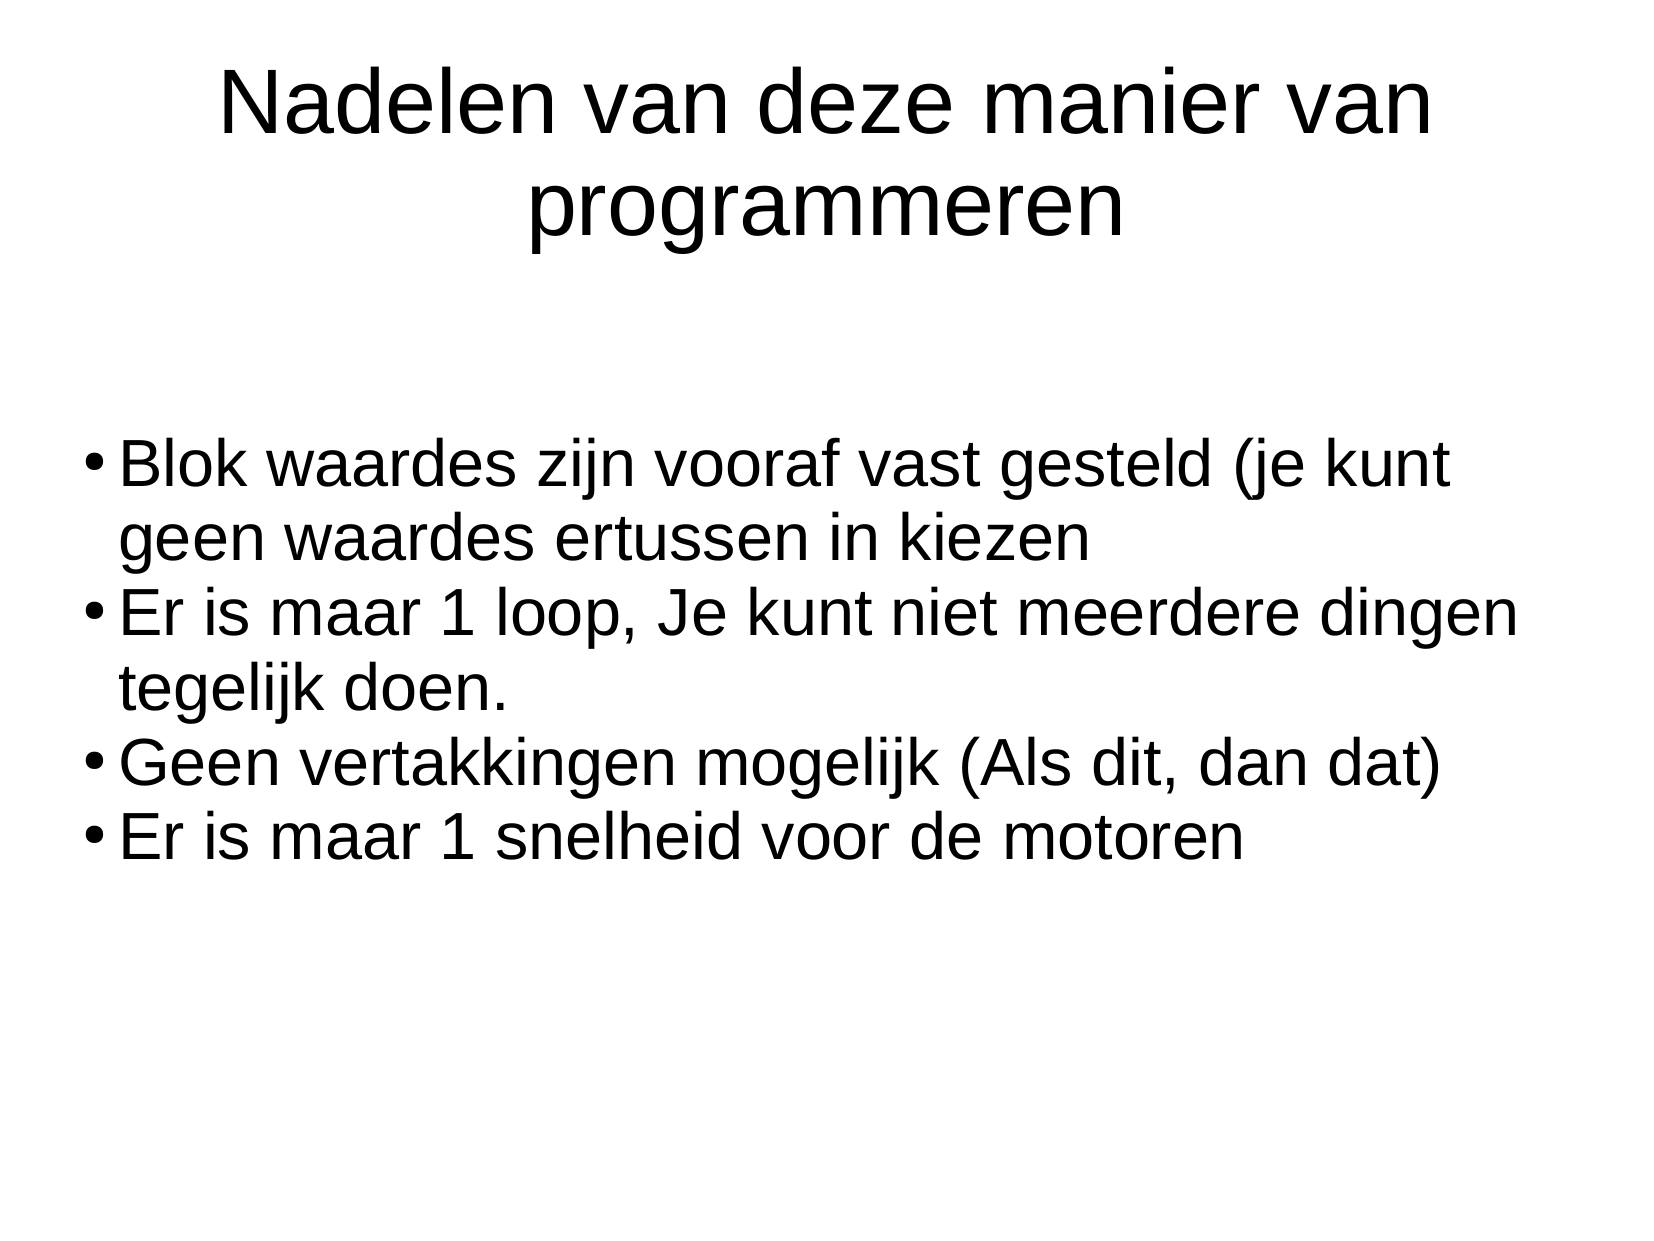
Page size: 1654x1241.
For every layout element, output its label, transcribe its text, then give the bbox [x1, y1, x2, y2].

title Nadelen van deze manier van programmeren [82, 49, 1571, 257]
subtitle Blok waardes zijn vooraf vast gesteld (je kunt geen waardes ertussen in kiezen Er is maar 1 loop, Je kunt niet meerdere dingen tegelijk doen. Geen vertakkingen mogelijk (Als dit, dan dat) Er is maar 1 snelheid voor de motoren [82, 290, 1571, 1010]
